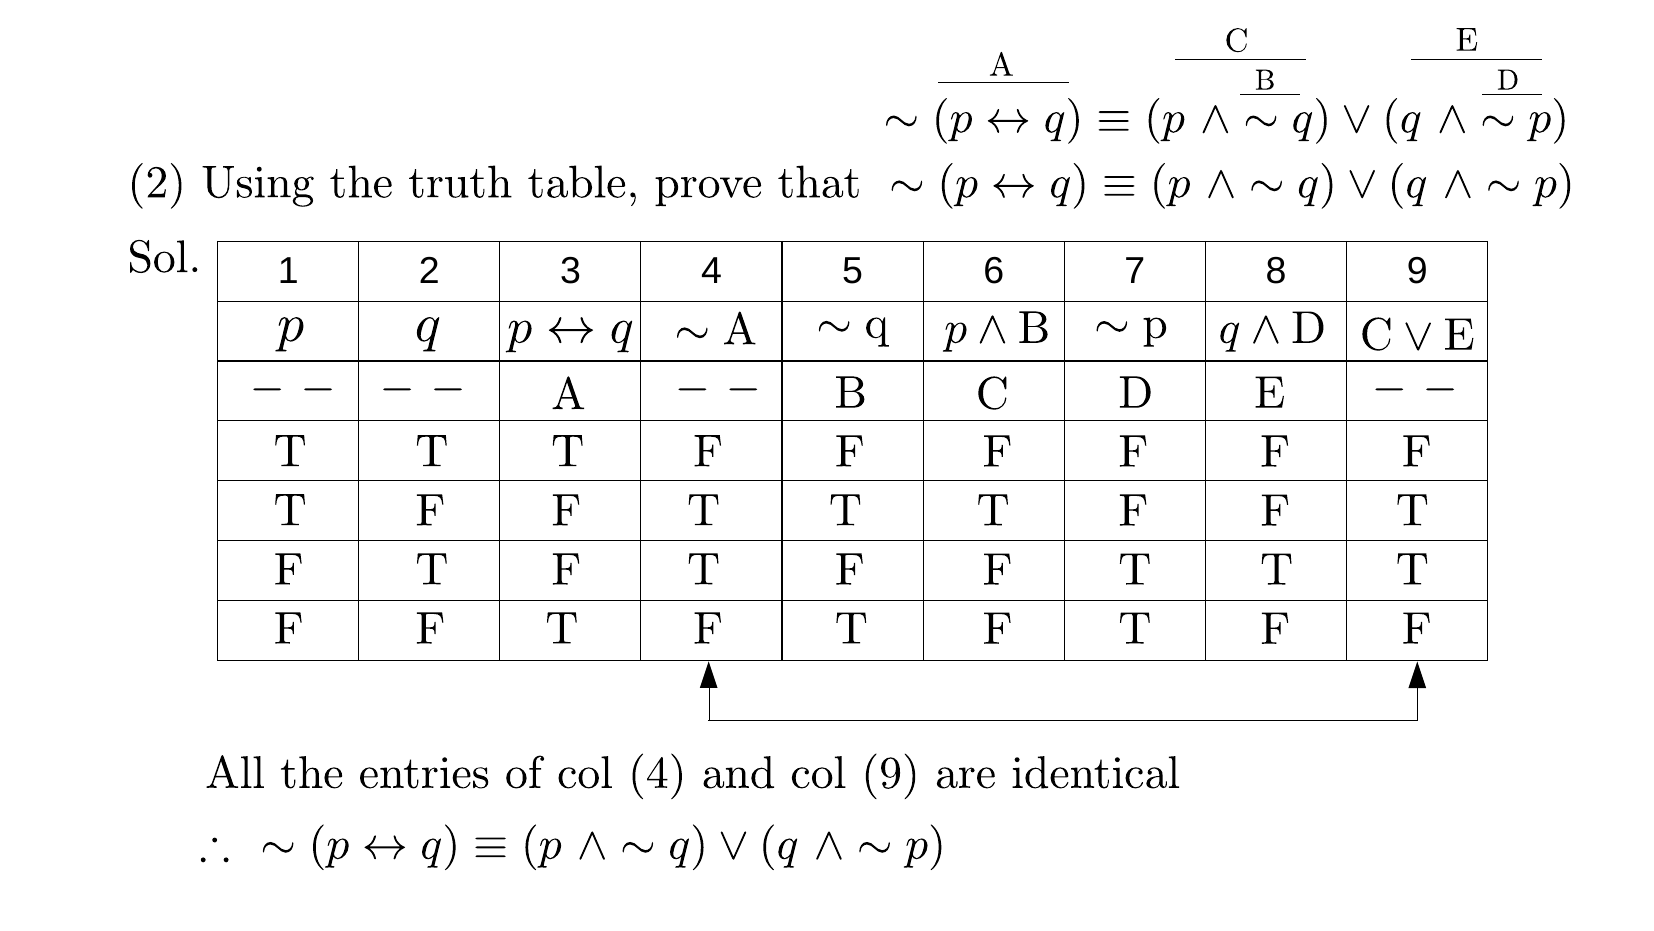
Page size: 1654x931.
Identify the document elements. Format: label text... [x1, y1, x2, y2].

text_box [206, 753, 1180, 800]
table_header 9 [1347, 242, 1487, 301]
text_box [836, 376, 865, 408]
table_cell [500, 541, 640, 600]
table_cell [359, 302, 499, 360]
text_box [1497, 69, 1518, 90]
text_box [1373, 388, 1455, 399]
text_box [676, 388, 758, 399]
table_cell [1347, 601, 1487, 660]
text_box [1255, 69, 1274, 90]
table_cell [1347, 541, 1487, 600]
text_box [1261, 435, 1289, 467]
table_cell [1347, 481, 1487, 540]
text_box [275, 317, 304, 352]
text_box [546, 612, 577, 644]
text_box [978, 494, 1008, 526]
table_cell [500, 302, 640, 360]
text_box [381, 388, 462, 399]
table_cell [783, 302, 923, 360]
text_box [830, 494, 861, 526]
table_cell [1347, 302, 1487, 360]
table_cell [359, 601, 499, 660]
text_box [694, 435, 722, 467]
text_box [1119, 494, 1147, 526]
text_box [984, 612, 1011, 644]
table_cell [1065, 481, 1205, 540]
text_box [129, 162, 1571, 209]
text_box [836, 435, 863, 467]
text_box [989, 51, 1013, 76]
text_box [200, 824, 942, 871]
table_cell [1065, 541, 1205, 600]
text_box [1403, 612, 1430, 644]
table_cell [1206, 601, 1346, 660]
table_header 3 [500, 242, 640, 301]
text_box [1119, 376, 1151, 408]
text_box [836, 612, 867, 644]
text_box [1119, 612, 1150, 644]
table_cell [641, 302, 781, 360]
table_cell [1065, 601, 1205, 660]
text_box [1226, 28, 1247, 53]
table_cell [218, 362, 358, 420]
table_cell [218, 302, 358, 360]
table_cell [641, 362, 781, 420]
table_cell [924, 362, 1064, 420]
text_box [1397, 494, 1428, 526]
text_box [694, 612, 722, 644]
table_cell [218, 421, 358, 480]
table_cell [1206, 362, 1346, 420]
text_box [818, 317, 889, 347]
table_header 7 [1065, 242, 1205, 301]
table_cell [641, 421, 781, 480]
text_box [1397, 553, 1428, 585]
text_box [984, 553, 1011, 585]
text_box [275, 494, 305, 526]
table_cell [500, 421, 640, 480]
text_box [942, 311, 1048, 352]
subtitle [47, 23, 1619, 917]
table_cell [359, 541, 499, 600]
table_cell [924, 421, 1064, 480]
text_box [836, 553, 863, 585]
table_cell [218, 541, 358, 600]
text_box [978, 376, 1007, 410]
text_box [1261, 612, 1289, 644]
text_box [885, 98, 1565, 144]
table_header 6 [924, 242, 1064, 301]
table_header 4 [641, 242, 781, 301]
table_cell [500, 601, 640, 660]
text_box [505, 317, 633, 353]
text_box [688, 494, 719, 526]
text_box [1255, 376, 1284, 408]
text_box [676, 311, 756, 345]
table_cell [641, 481, 781, 540]
table_header 2 [359, 242, 499, 301]
text_box [1119, 435, 1147, 467]
table_cell [783, 481, 923, 540]
table_cell [1347, 362, 1487, 420]
table_cell [641, 541, 781, 600]
text_box [1096, 317, 1167, 347]
text_box [416, 612, 444, 644]
text_box [1456, 28, 1478, 51]
table_cell [1065, 362, 1205, 420]
text_box [275, 435, 305, 467]
table_cell [641, 601, 781, 660]
table_cell [783, 601, 923, 660]
table_cell [783, 541, 923, 600]
text_box [275, 612, 302, 644]
table_header 8 [1206, 242, 1346, 301]
text_box [416, 553, 447, 585]
text_box [1220, 311, 1324, 352]
table_cell [783, 362, 923, 420]
text_box [552, 376, 585, 410]
table_cell [1065, 302, 1205, 360]
text_box [1261, 553, 1292, 585]
text_box [1261, 494, 1289, 526]
table_cell [218, 481, 358, 540]
table_cell [924, 601, 1064, 660]
text_box [1119, 553, 1150, 585]
table_cell [1347, 421, 1487, 480]
text_box [1362, 317, 1474, 351]
table_cell [1206, 421, 1346, 480]
table_cell [359, 481, 499, 540]
table_cell [924, 481, 1064, 540]
text_box [251, 388, 333, 399]
table_cell [500, 362, 640, 420]
text_box [552, 494, 580, 526]
table_cell [359, 362, 499, 420]
text_box [552, 435, 583, 467]
table_cell [500, 481, 640, 540]
table_cell [924, 302, 1064, 360]
table_cell [924, 541, 1064, 600]
table_cell [1065, 421, 1205, 480]
text_box [275, 553, 302, 585]
text_box [688, 553, 719, 585]
table_cell [783, 421, 923, 480]
text_box [984, 435, 1011, 467]
text_box [416, 435, 447, 467]
table_cell [1206, 302, 1346, 360]
table_cell [218, 601, 358, 660]
text_box [1403, 435, 1430, 467]
table_header 1 [218, 242, 358, 301]
table_cell [1206, 481, 1346, 540]
table_cell [359, 421, 499, 480]
text_box [416, 494, 444, 526]
text_box [552, 553, 580, 585]
text_box [416, 317, 440, 352]
table_header 5 [783, 242, 923, 301]
text_box [129, 239, 198, 274]
table_cell [1206, 541, 1346, 600]
